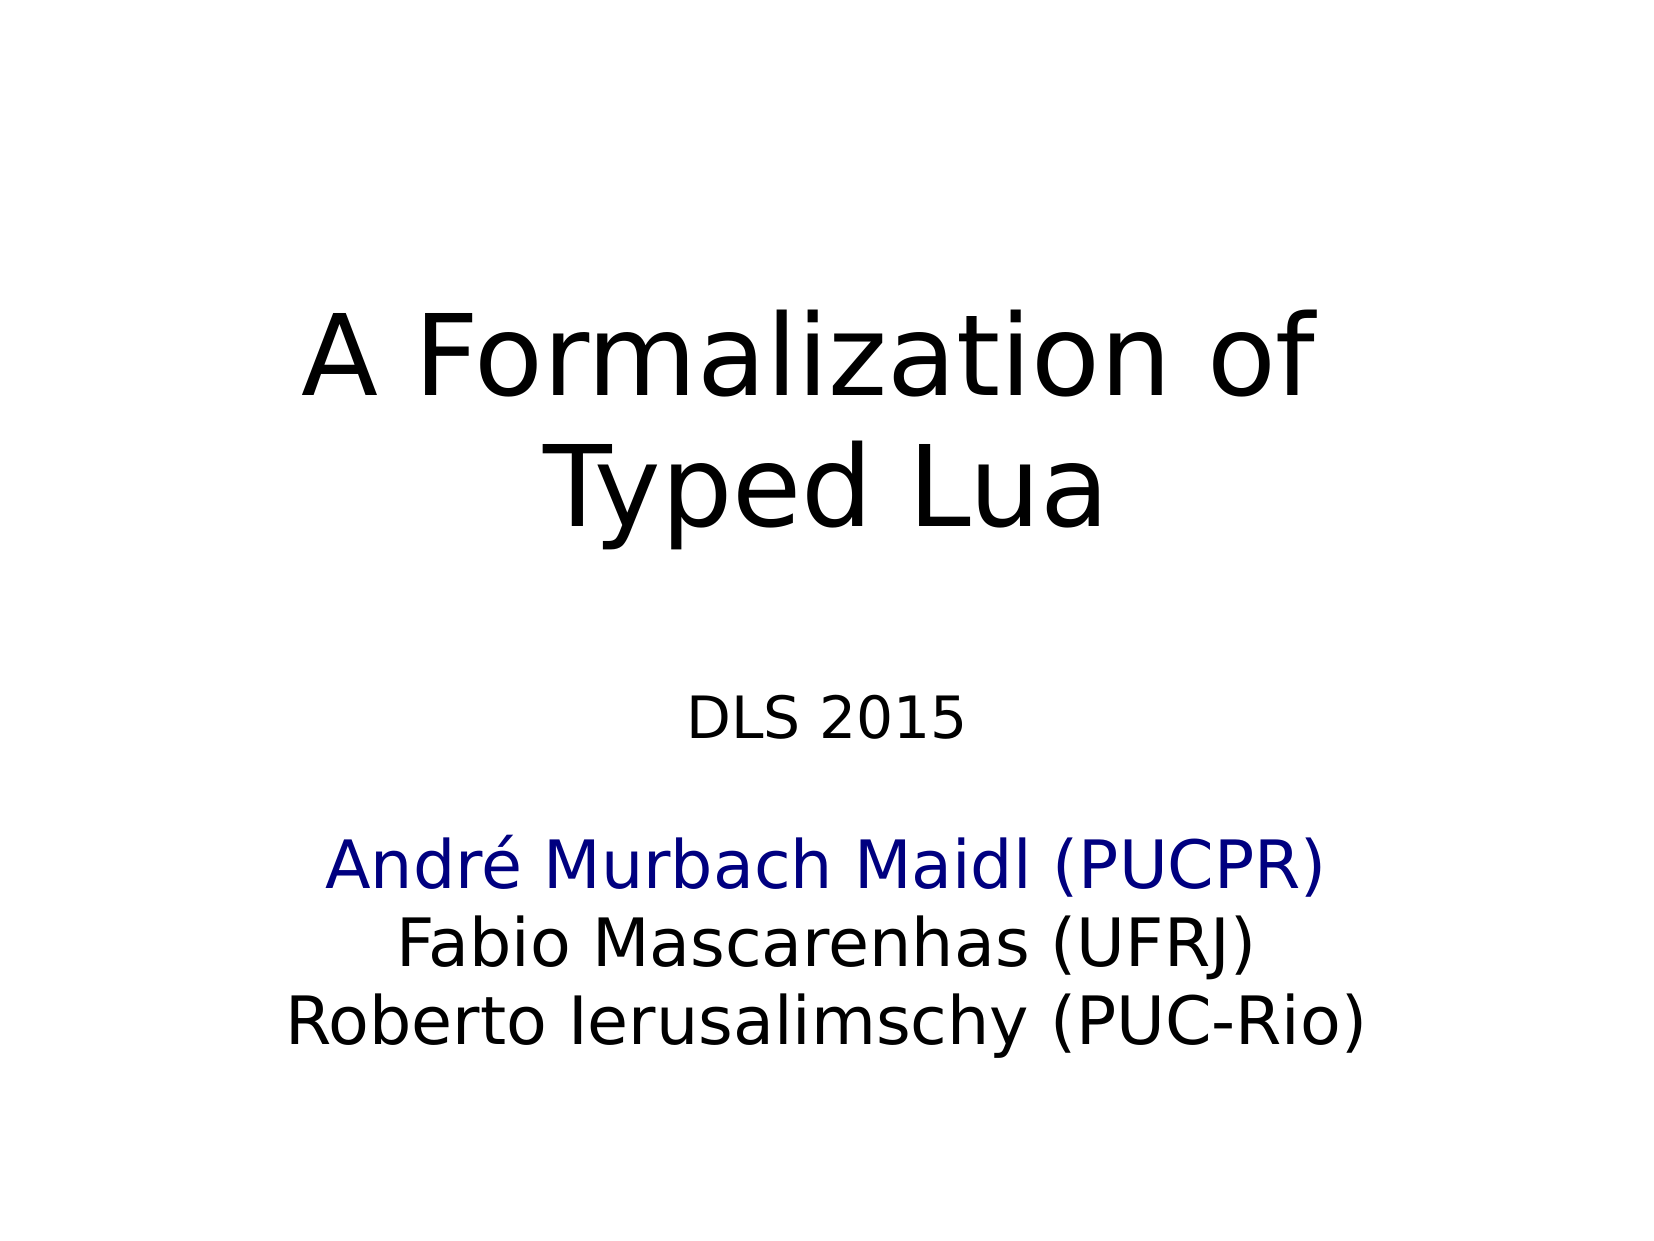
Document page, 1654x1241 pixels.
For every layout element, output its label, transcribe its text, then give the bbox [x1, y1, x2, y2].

subtitle A Formalization of Typed Lua DLS 2015 André Murbach Maidl (PUCPR) Fabio Mascarenhas (UFRJ) Roberto Ierusalimschy (PUC-Rio) [82, 188, 1571, 1163]
